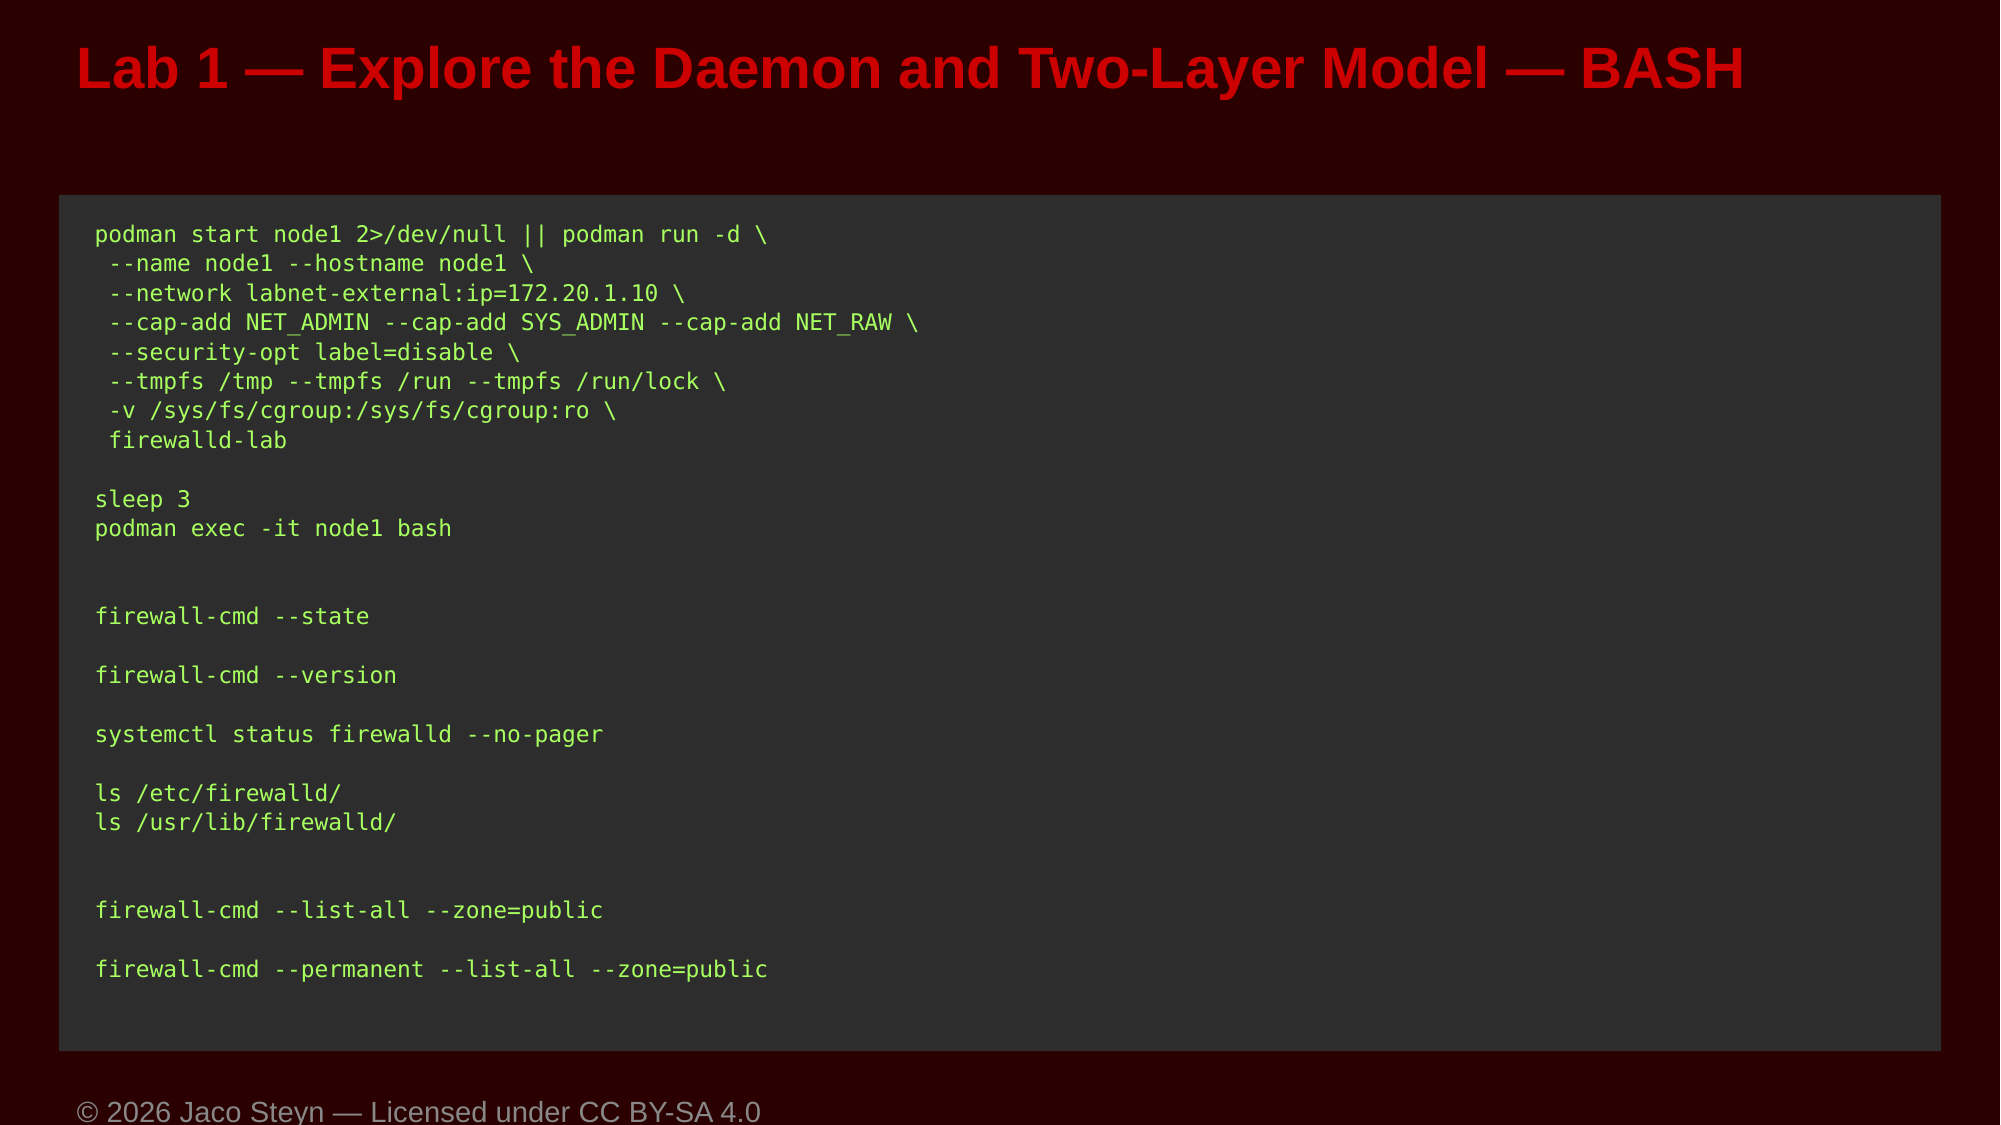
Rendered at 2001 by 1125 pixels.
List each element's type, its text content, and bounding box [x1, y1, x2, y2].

text_box © 2026 Jaco Steyn — Licensed under CC BY-SA 4.0 [59, 1083, 1942, 1120]
text_box podman start node1 2>/dev/null || podman run -d \ --name node1 --hostname node1 \ --network labnet-external:ip=172.20.1.10 \ --cap-add NET_ADMIN --cap-add SYS_ADMIN --cap-add NET_RAW \ --security-opt label=disable \ --tmpfs /tmp --tmpfs /run --tmpfs /run/lock \ -v /sys/fs/cgroup:/sys/fs/cgroup:ro \ firewalld-lab sleep 3 podman exec -it node1 bash firewall-cmd --state firewall-cmd --version systemctl status firewalld --no-pager ls /etc/firewalld/ ls /usr/lib/firewalld/ firewall-cmd --list-all --zone=public firewall-cmd --permanent --list-all --zone=public [59, 194, 1942, 1052]
text_box Lab 1 — Explore the Daemon and Two-Layer Model — BASH [59, 23, 1942, 178]
